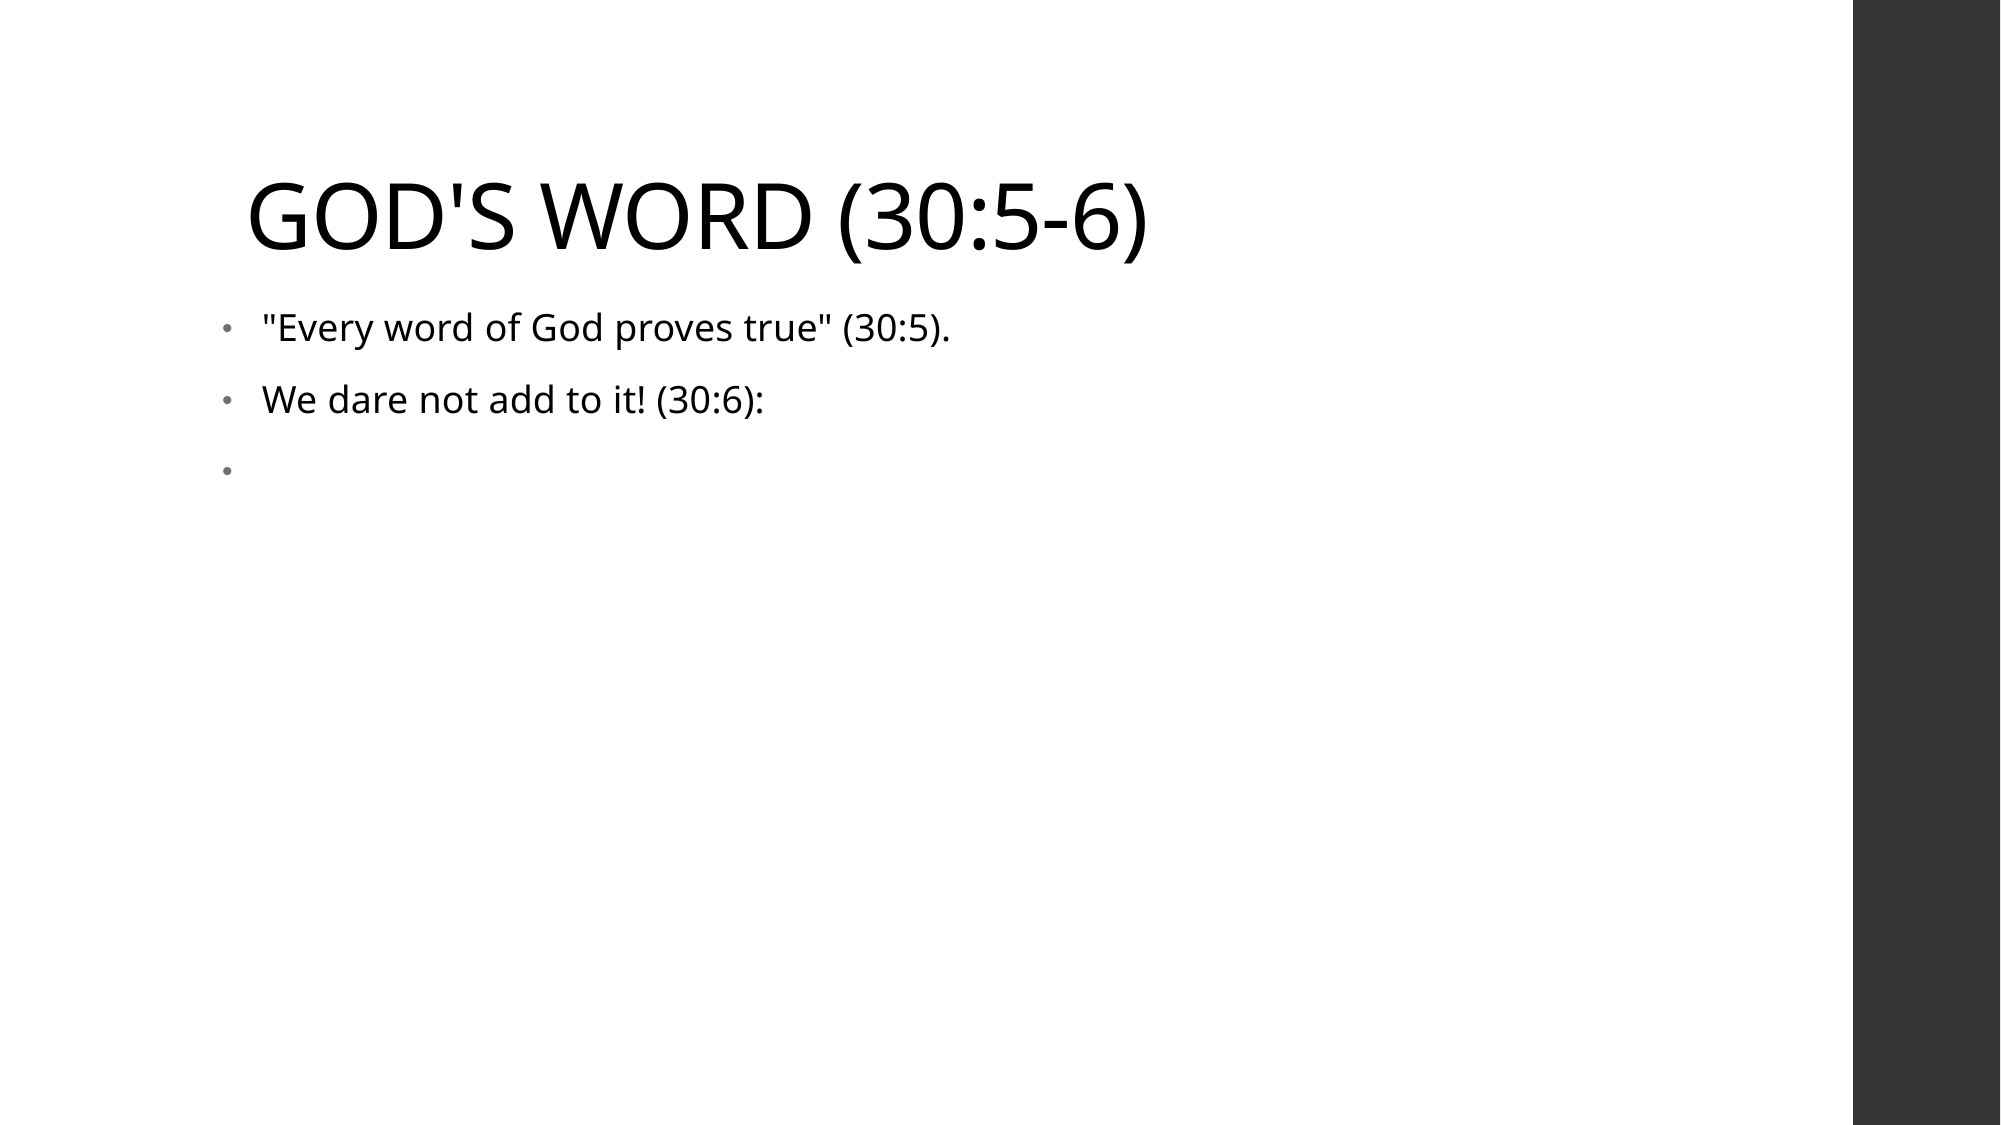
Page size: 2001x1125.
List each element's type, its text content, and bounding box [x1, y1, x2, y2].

title GOD'S WORD (30:5-6) [206, 60, 1797, 278]
list "Every word of God proves true" (30:5). We dare not add to it! (30:6): [206, 299, 1617, 1014]
